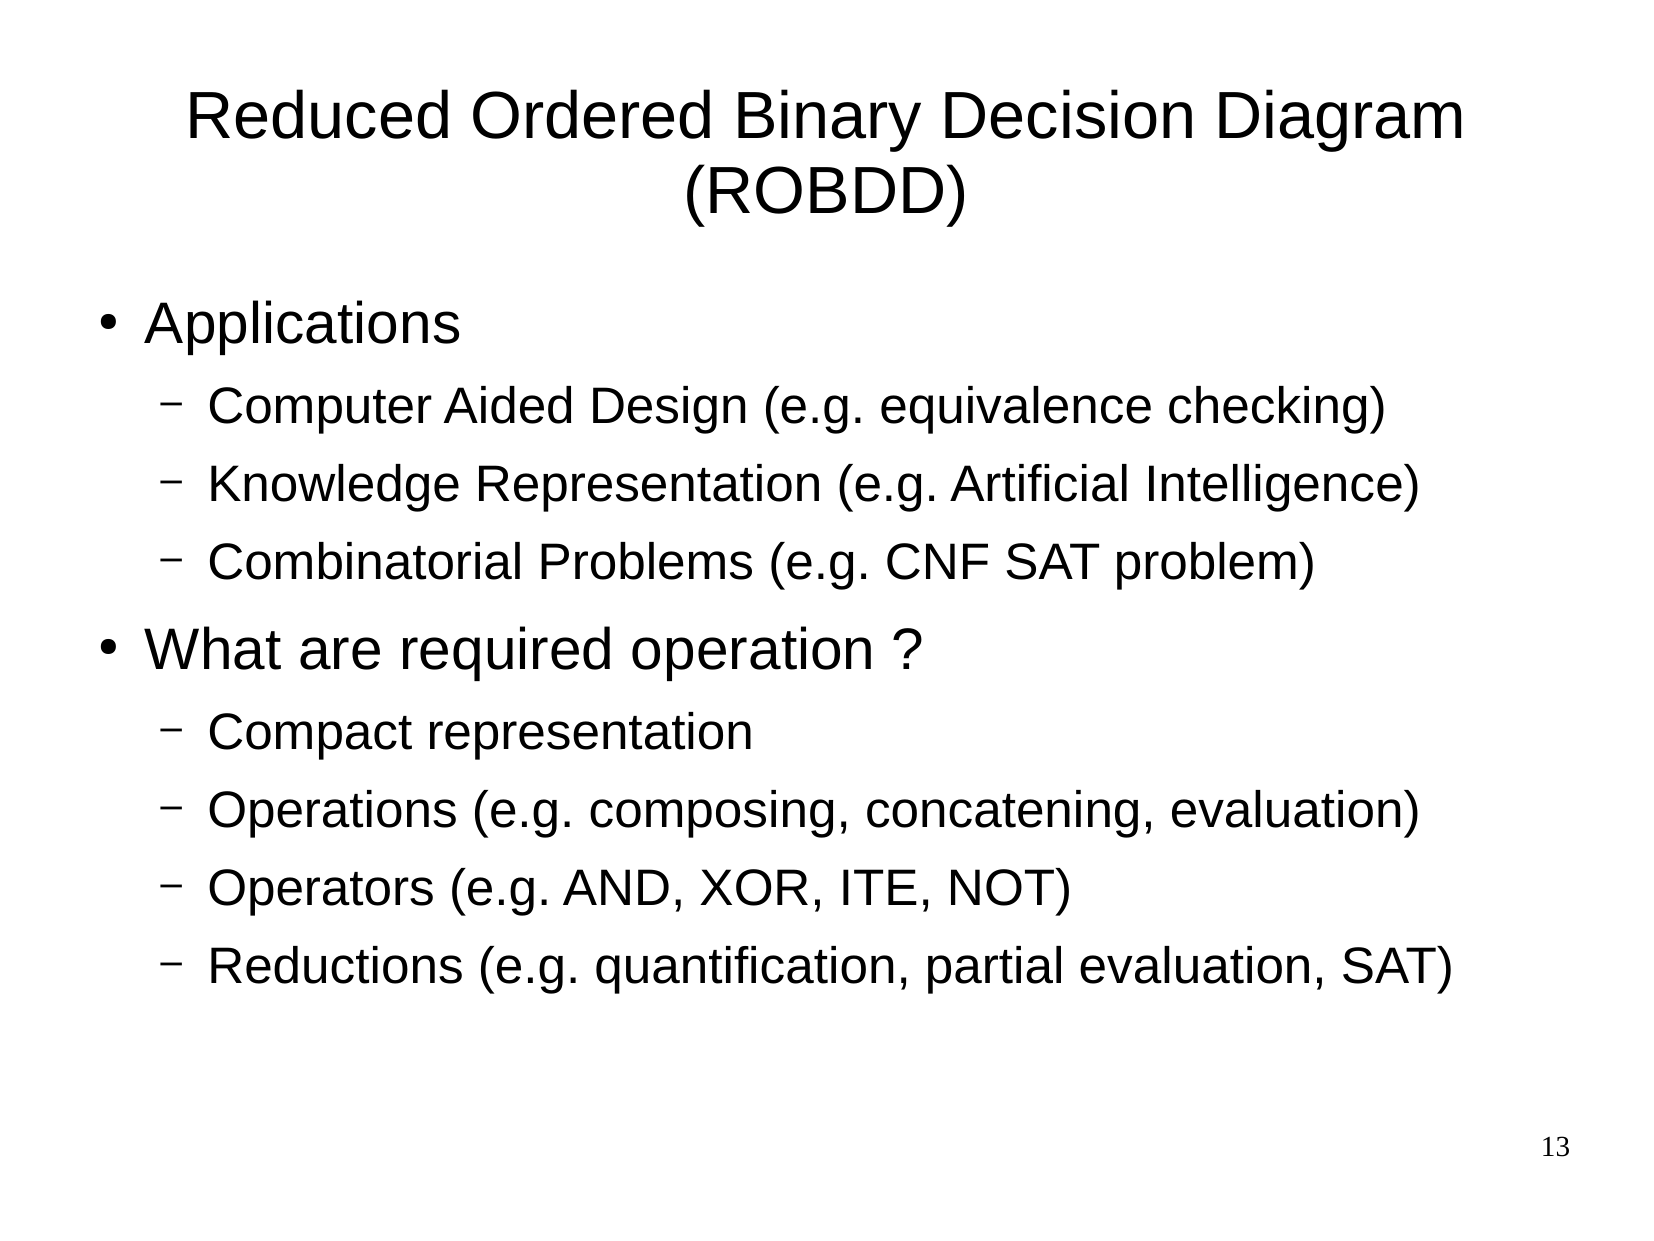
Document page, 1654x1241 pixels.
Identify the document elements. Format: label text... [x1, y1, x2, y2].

list Applications Computer Aided Design (e.g. equivalence checking) Knowledge Representation (e.g. Artificial Intelligence) Combinatorial Problems (e.g. CNF SAT problem) What are required operation ? Compact representation Operations (e.g. composing, concatening, evaluation) Operators (e.g. AND, XOR, ITE, NOT) Reductions (e.g. quantification, partial evaluation, SAT) [82, 290, 1571, 1010]
title Reduced Ordered Binary Decision Diagram (ROBDD) [82, 49, 1571, 257]
